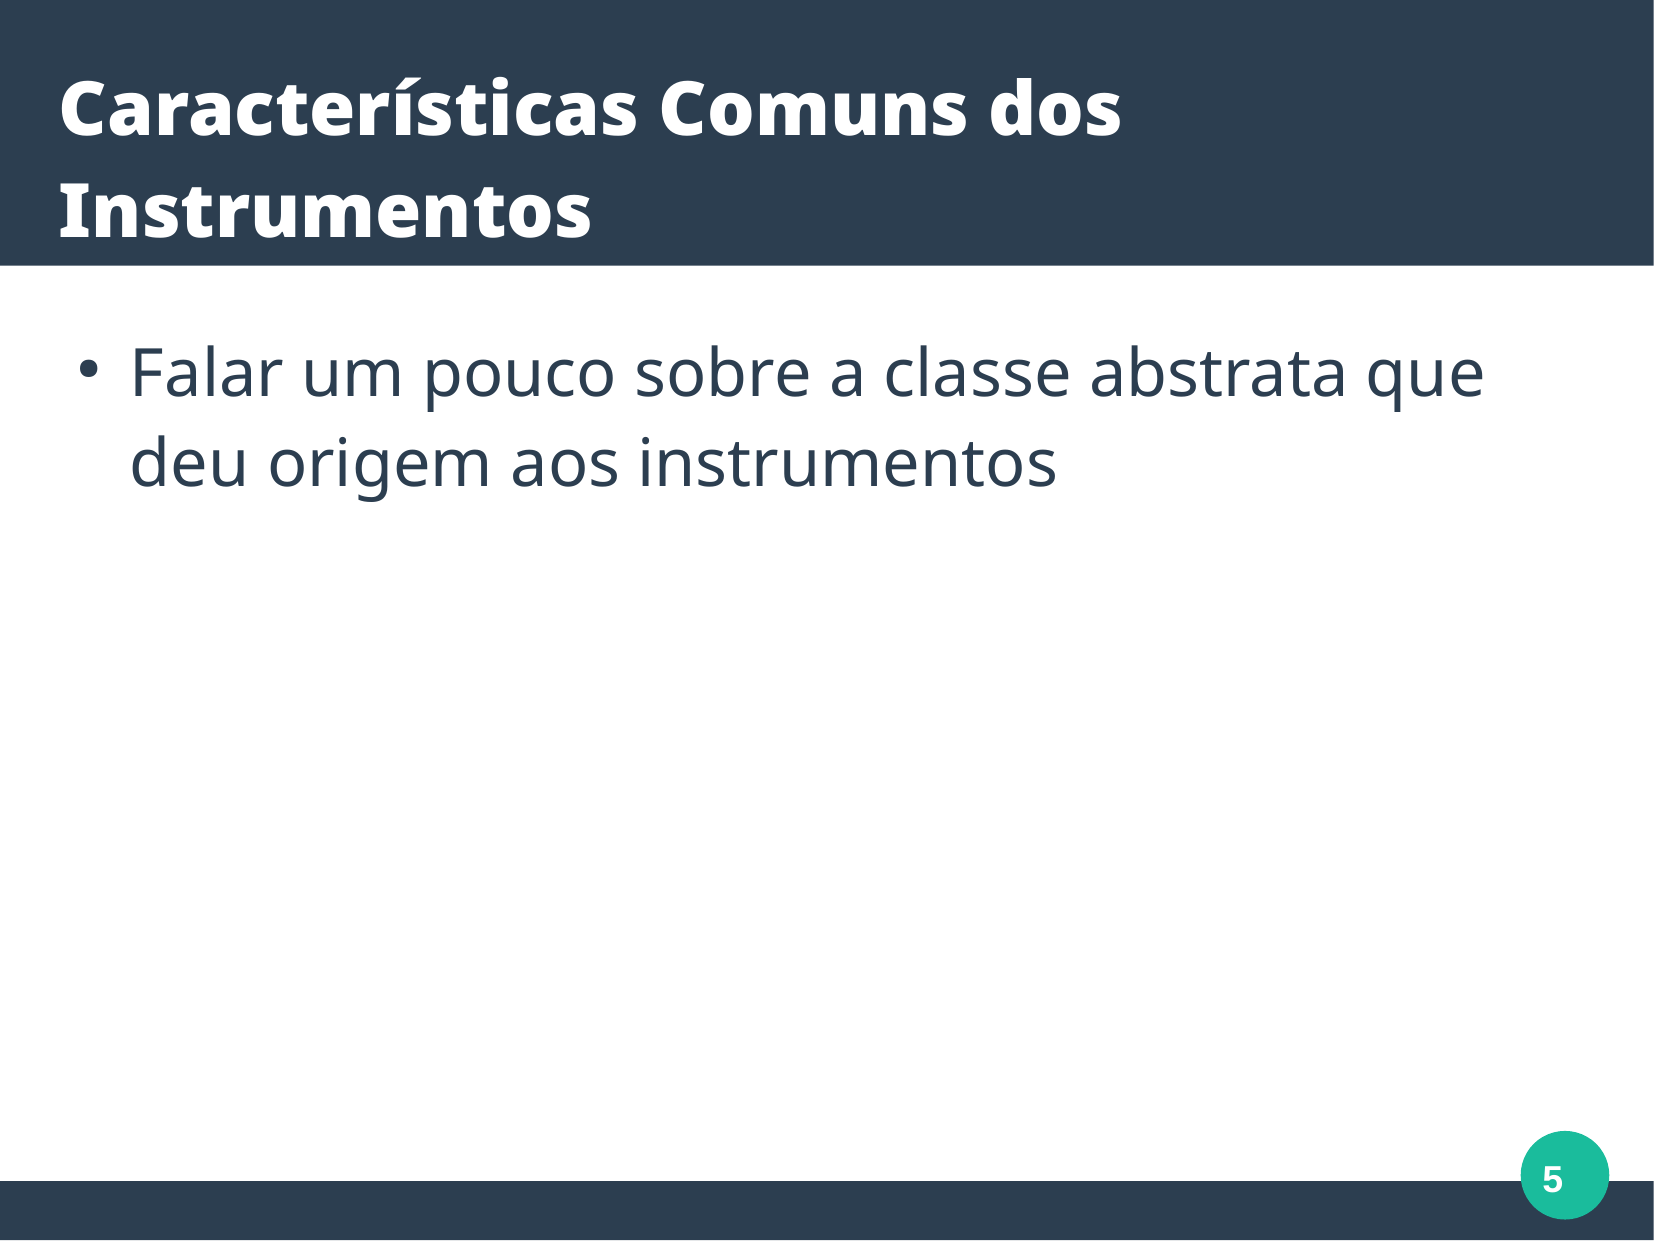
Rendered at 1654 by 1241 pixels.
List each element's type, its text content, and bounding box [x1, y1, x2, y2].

title Características Comuns dos Instrumentos [59, 55, 1595, 213]
list Falar um pouco sobre a classe abstrata que deu origem aos instrumentos [59, 324, 1595, 1152]
